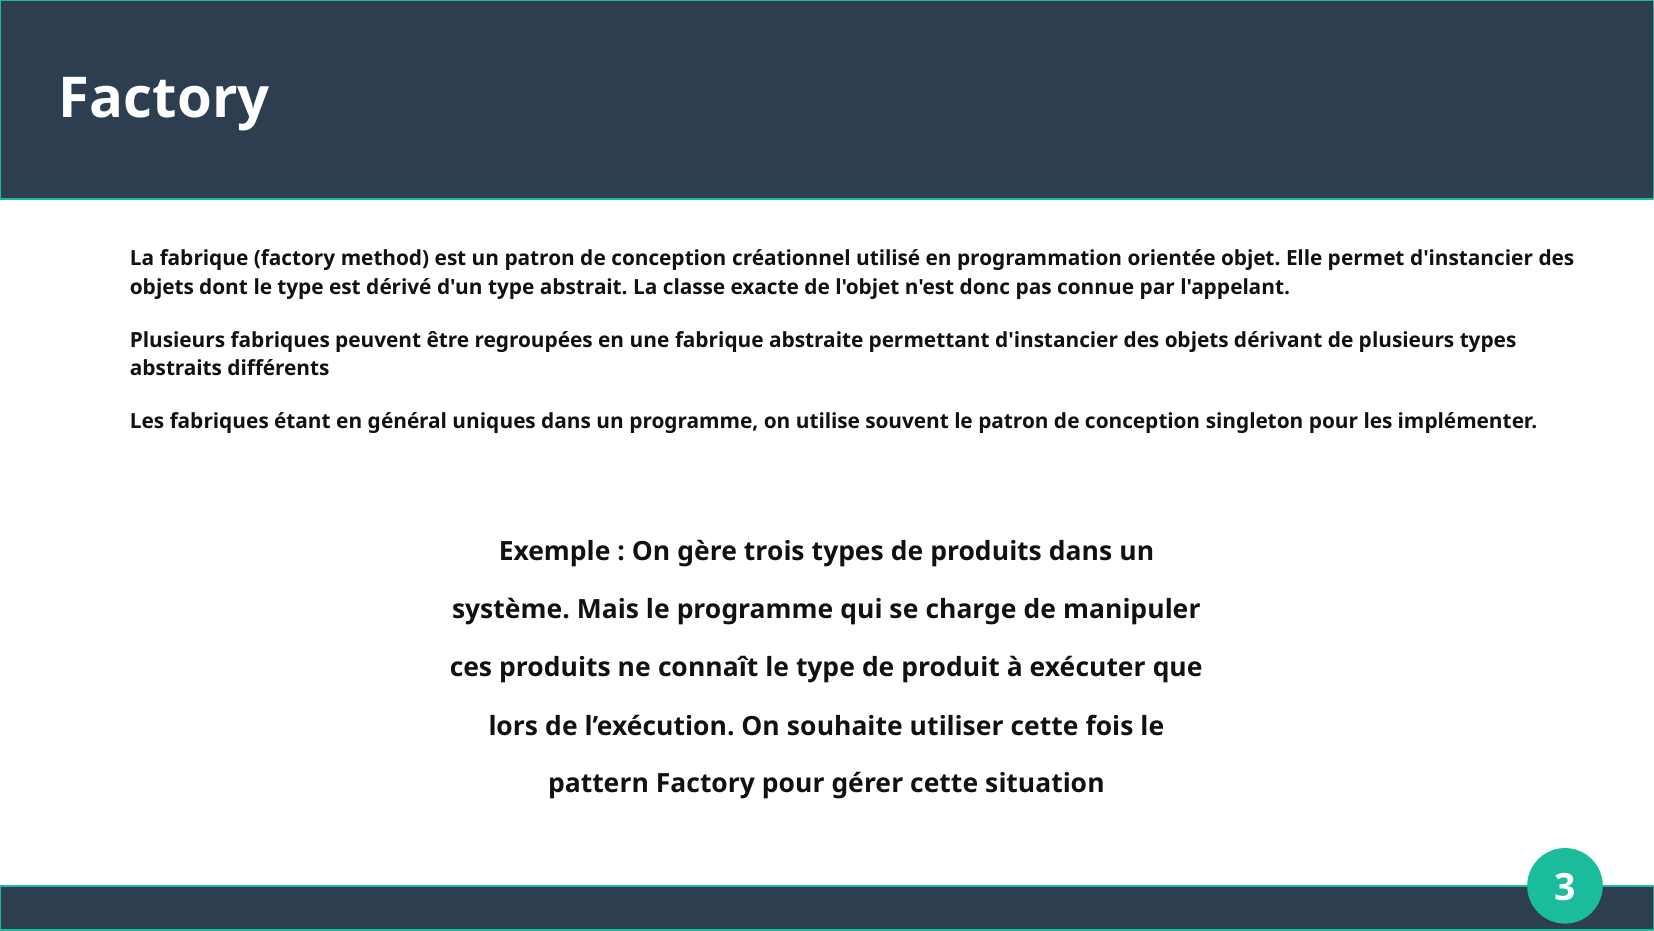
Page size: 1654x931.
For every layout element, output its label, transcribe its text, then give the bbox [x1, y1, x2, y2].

title Factory [59, 37, 1595, 155]
list La fabrique (factory method) est un patron de conception créationnel utilisé en programmation orientée objet. Elle permet d'instancier des objets dont le type est dérivé d'un type abstrait. La classe exacte de l'objet n'est donc pas connue par l'appelant. Plusieurs fabriques peuvent être regroupées en une fabrique abstraite permettant d'instancier des objets dérivant de plusieurs types abstraits différents Les fabriques étant en général uniques dans un programme, on utilise souvent le patron de conception singleton pour les implémenter. Exemple : On gère trois types de produits dans un système. Mais le programme qui se charge de manipuler ces produits ne connaît le type de produit à exécuter que lors de l’exécution. On souhaite utiliser cette fois le pattern Factory pour gérer cette situation [59, 243, 1595, 864]
